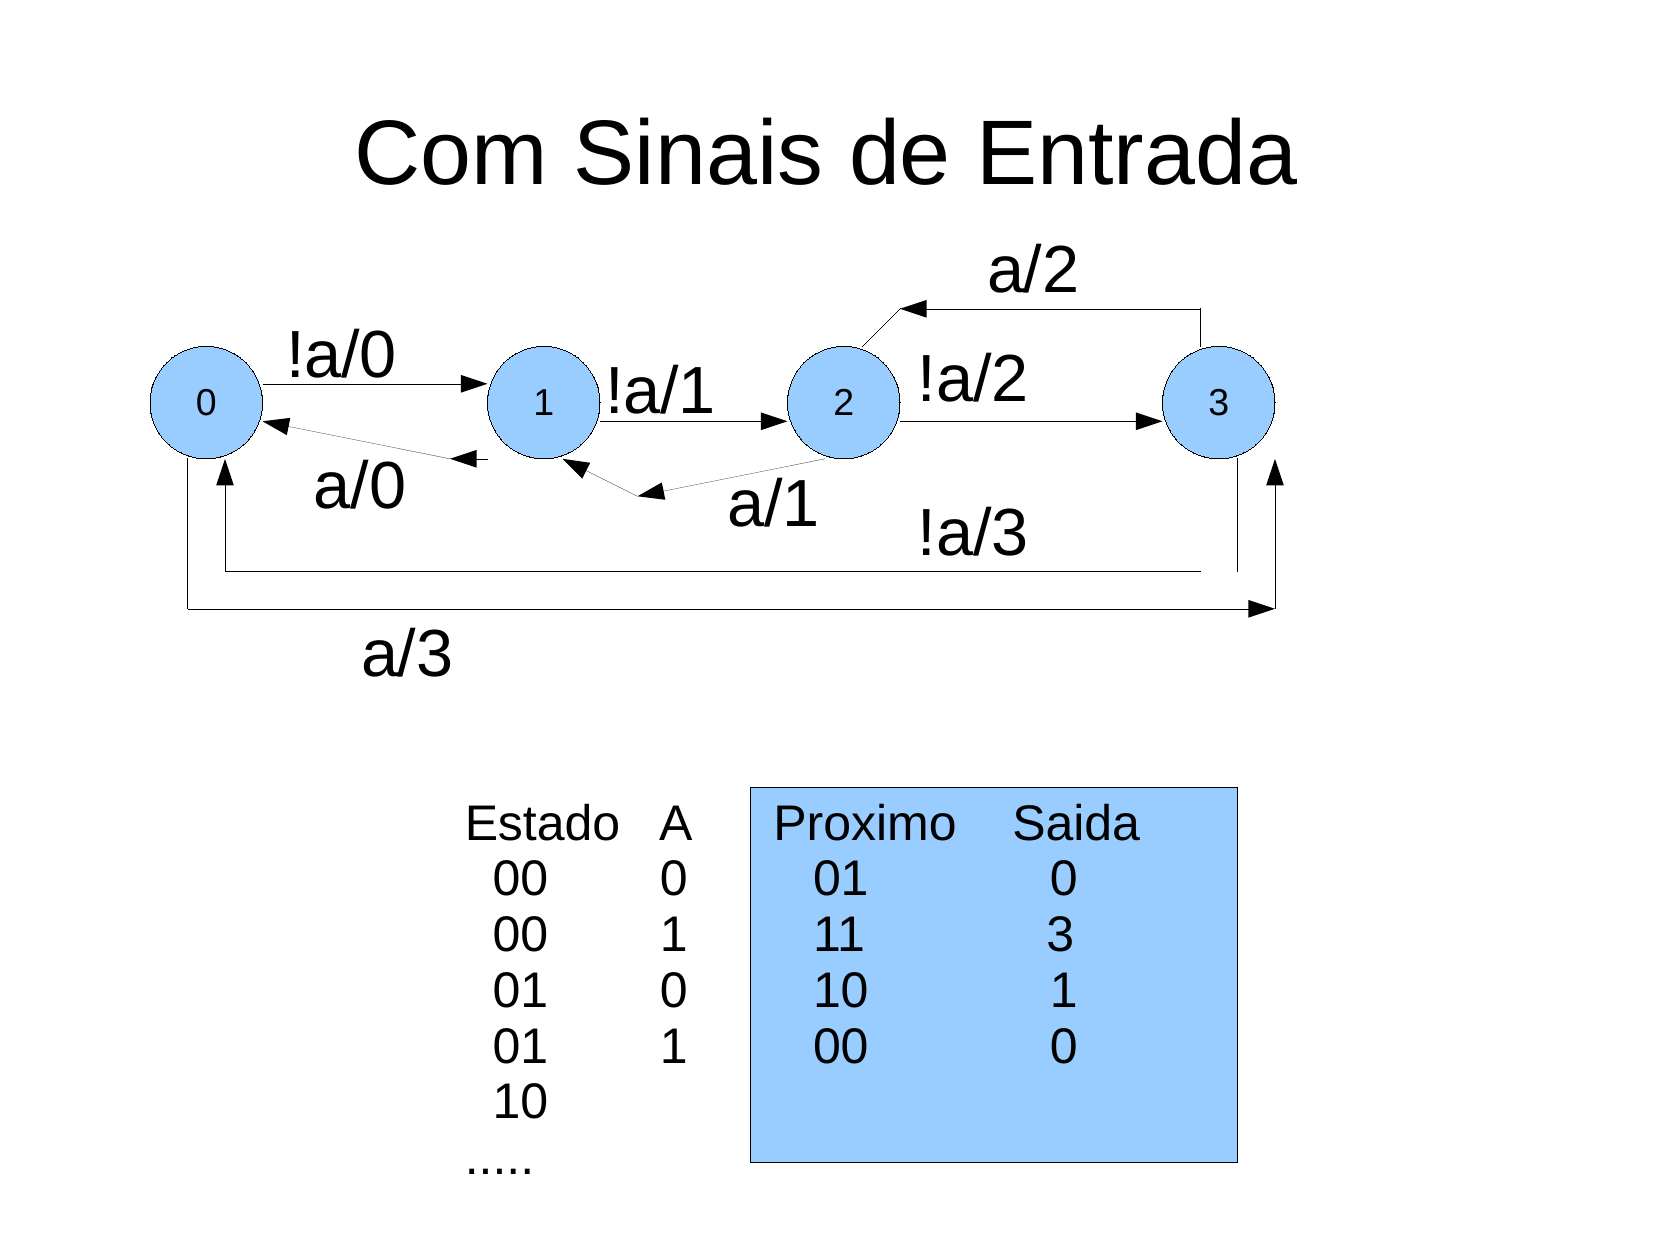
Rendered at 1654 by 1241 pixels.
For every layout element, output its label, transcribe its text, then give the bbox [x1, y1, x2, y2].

text_box 1 [487, 346, 590, 459]
text_box !a/1 [590, 345, 732, 435]
text_box [1156, 787, 1238, 1163]
text_box Estado A Proximo Saida 00 0 01 0 00 1 11 3 01 0 10 1 01 1 00 0 10 ..... [450, 787, 1156, 1193]
text_box 3 [1162, 346, 1276, 459]
text_box !a/3 [903, 487, 1045, 577]
text_box a/1 [712, 458, 836, 549]
text_box !a/0 [271, 309, 413, 400]
text_box a/0 [299, 441, 422, 531]
text_box a/3 [346, 608, 470, 699]
text_box a/2 [972, 225, 1096, 315]
text_box !a/2 [903, 333, 1045, 424]
text_box 2 [787, 346, 901, 459]
title Com Sinais de Entrada [82, 49, 1571, 257]
text_box 0 [150, 346, 263, 459]
